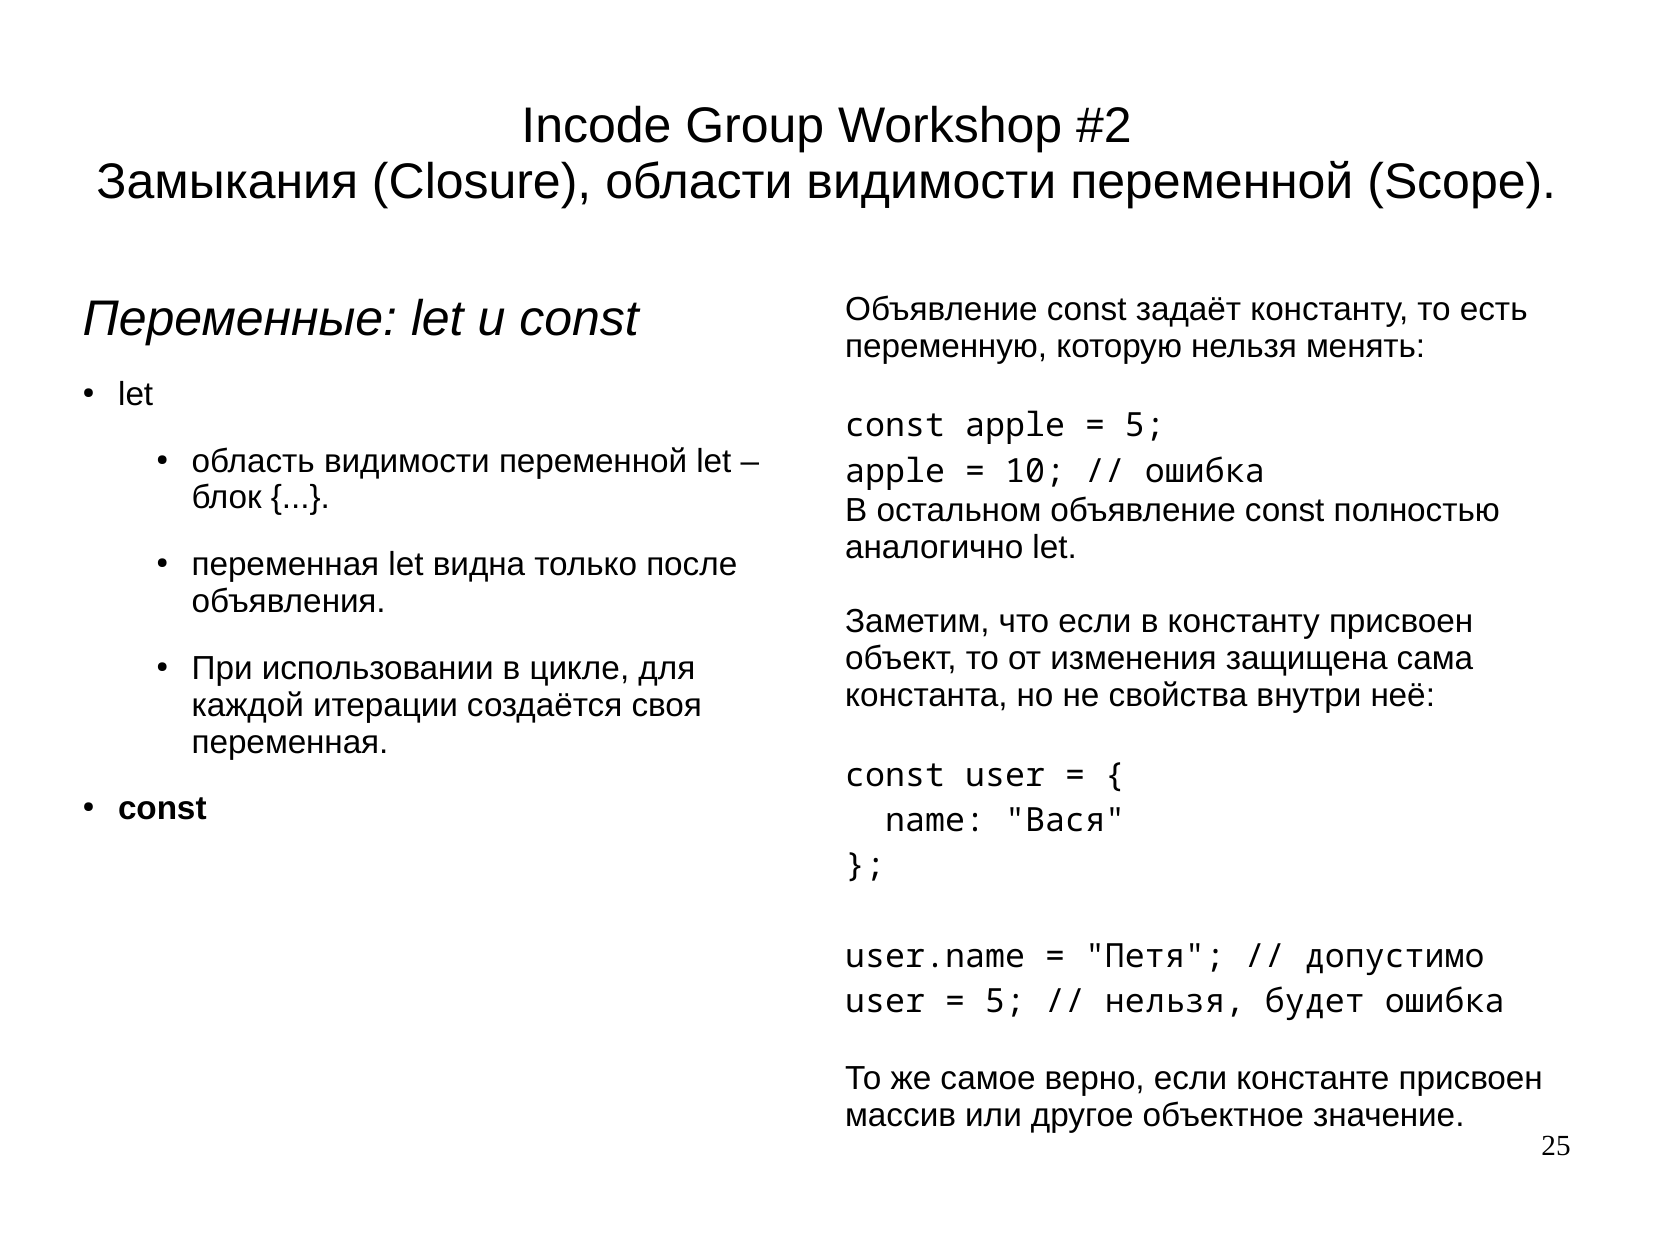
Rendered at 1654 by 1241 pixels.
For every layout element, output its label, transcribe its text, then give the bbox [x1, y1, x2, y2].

list Переменные: let и const let oбласть видимости переменной let – блок {...}. переменная let видна только после объявления. При использовании в цикле, для каждой итерации создаётся своя переменная. const [82, 290, 809, 1010]
title Incode Group Workshop #2 Замыкания (Closure), области видимости переменной (Scope). [82, 49, 1571, 257]
list Объявление const задаёт константу, то есть переменную, которую нельзя менять: const apple = 5; apple = 10; // ошибка В остальном объявление const полностью аналогично let. Заметим, что если в константу присвоен объект, то от изменения защищена сама константа, но не свойства внутри неё: const user = { name: "Вася" }; user.name = "Петя"; // допустимо user = 5; // нельзя, будет ошибка То же самое верно, если константе присвоен массив или другое объектное значение. [845, 290, 1572, 1134]
